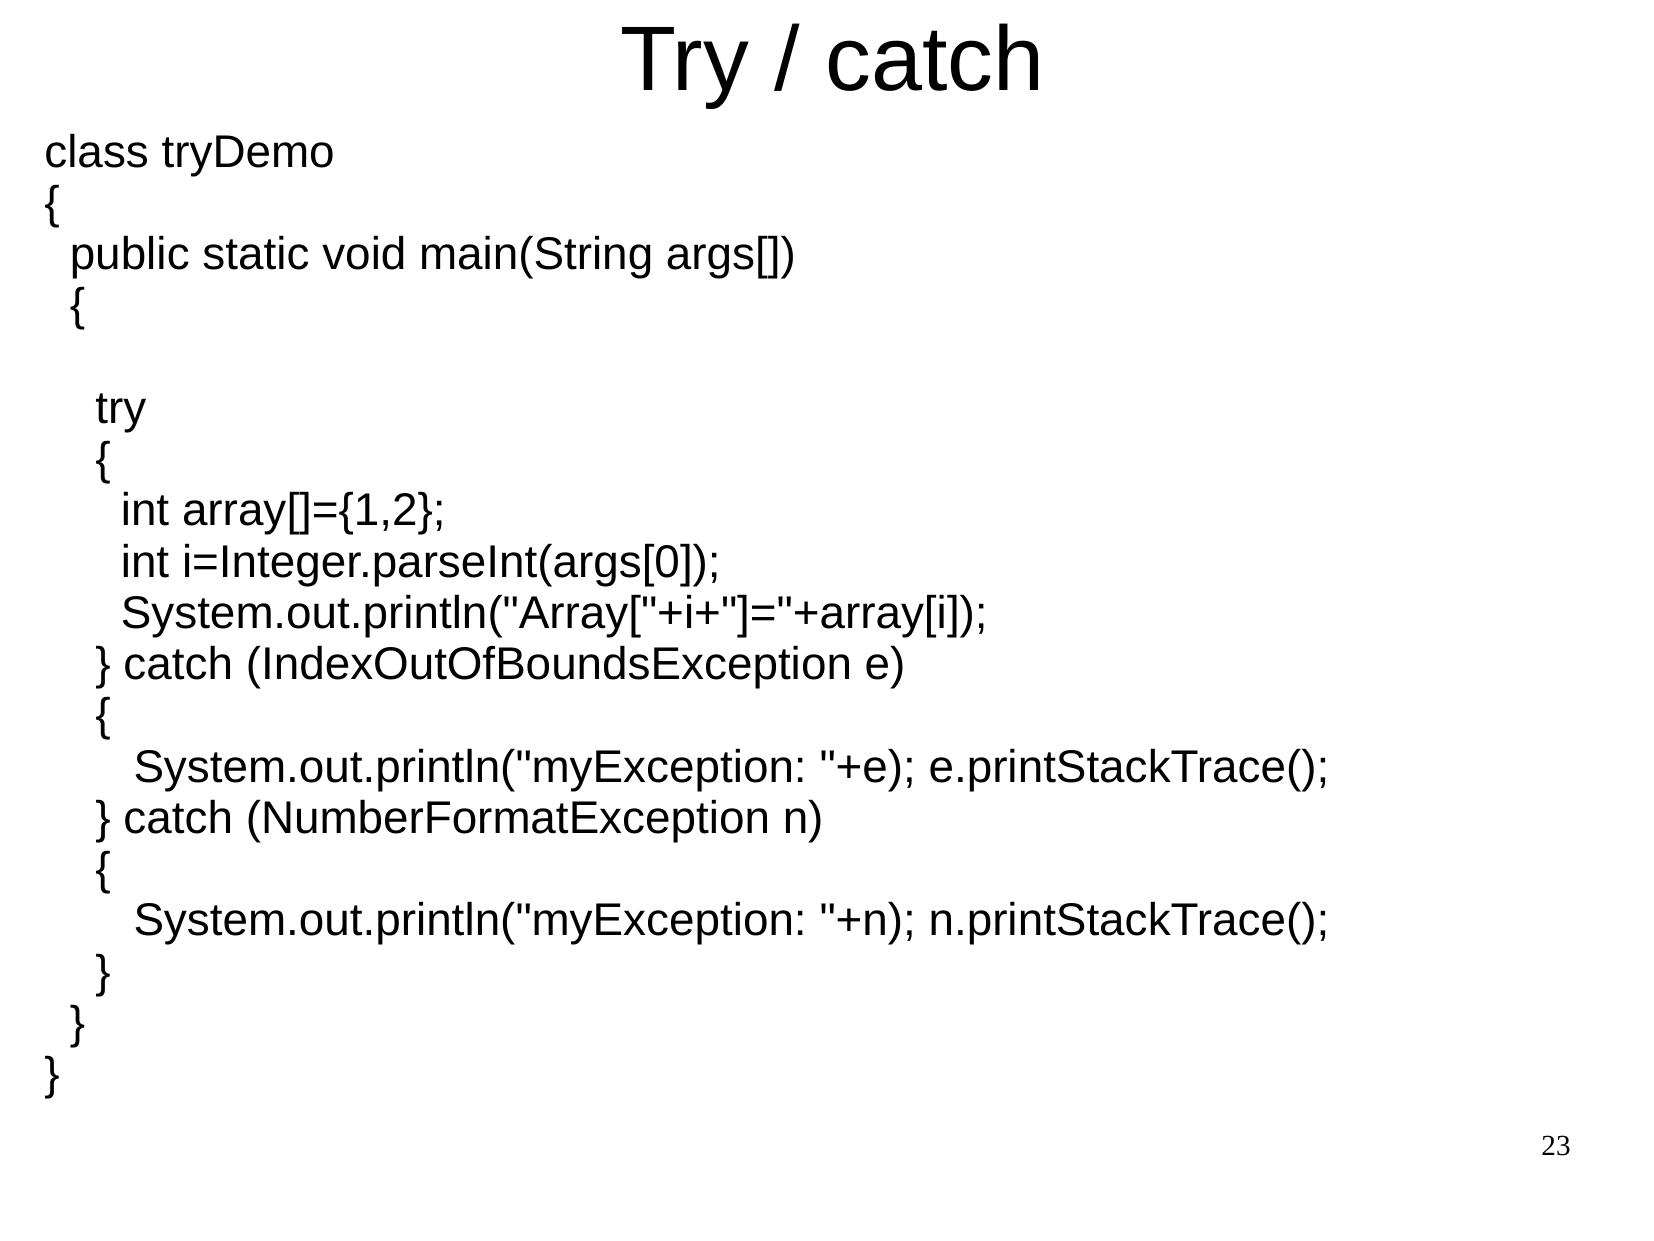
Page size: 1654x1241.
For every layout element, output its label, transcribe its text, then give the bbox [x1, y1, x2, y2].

title Try / catch [88, 0, 1577, 118]
text_box class tryDemo { public static void main(String args[]) { try { int array[]={1,2}; int i=Integer.parseInt(args[0]); System.out.println("Array["+i+"]="+array[i]); } catch (IndexOutOfBoundsException e) { System.out.println("myException: "+e); e.printStackTrace(); } catch (NumberFormatException n) { System.out.println("myException: "+n); n.printStackTrace(); } } } [29, 118, 1639, 1211]
